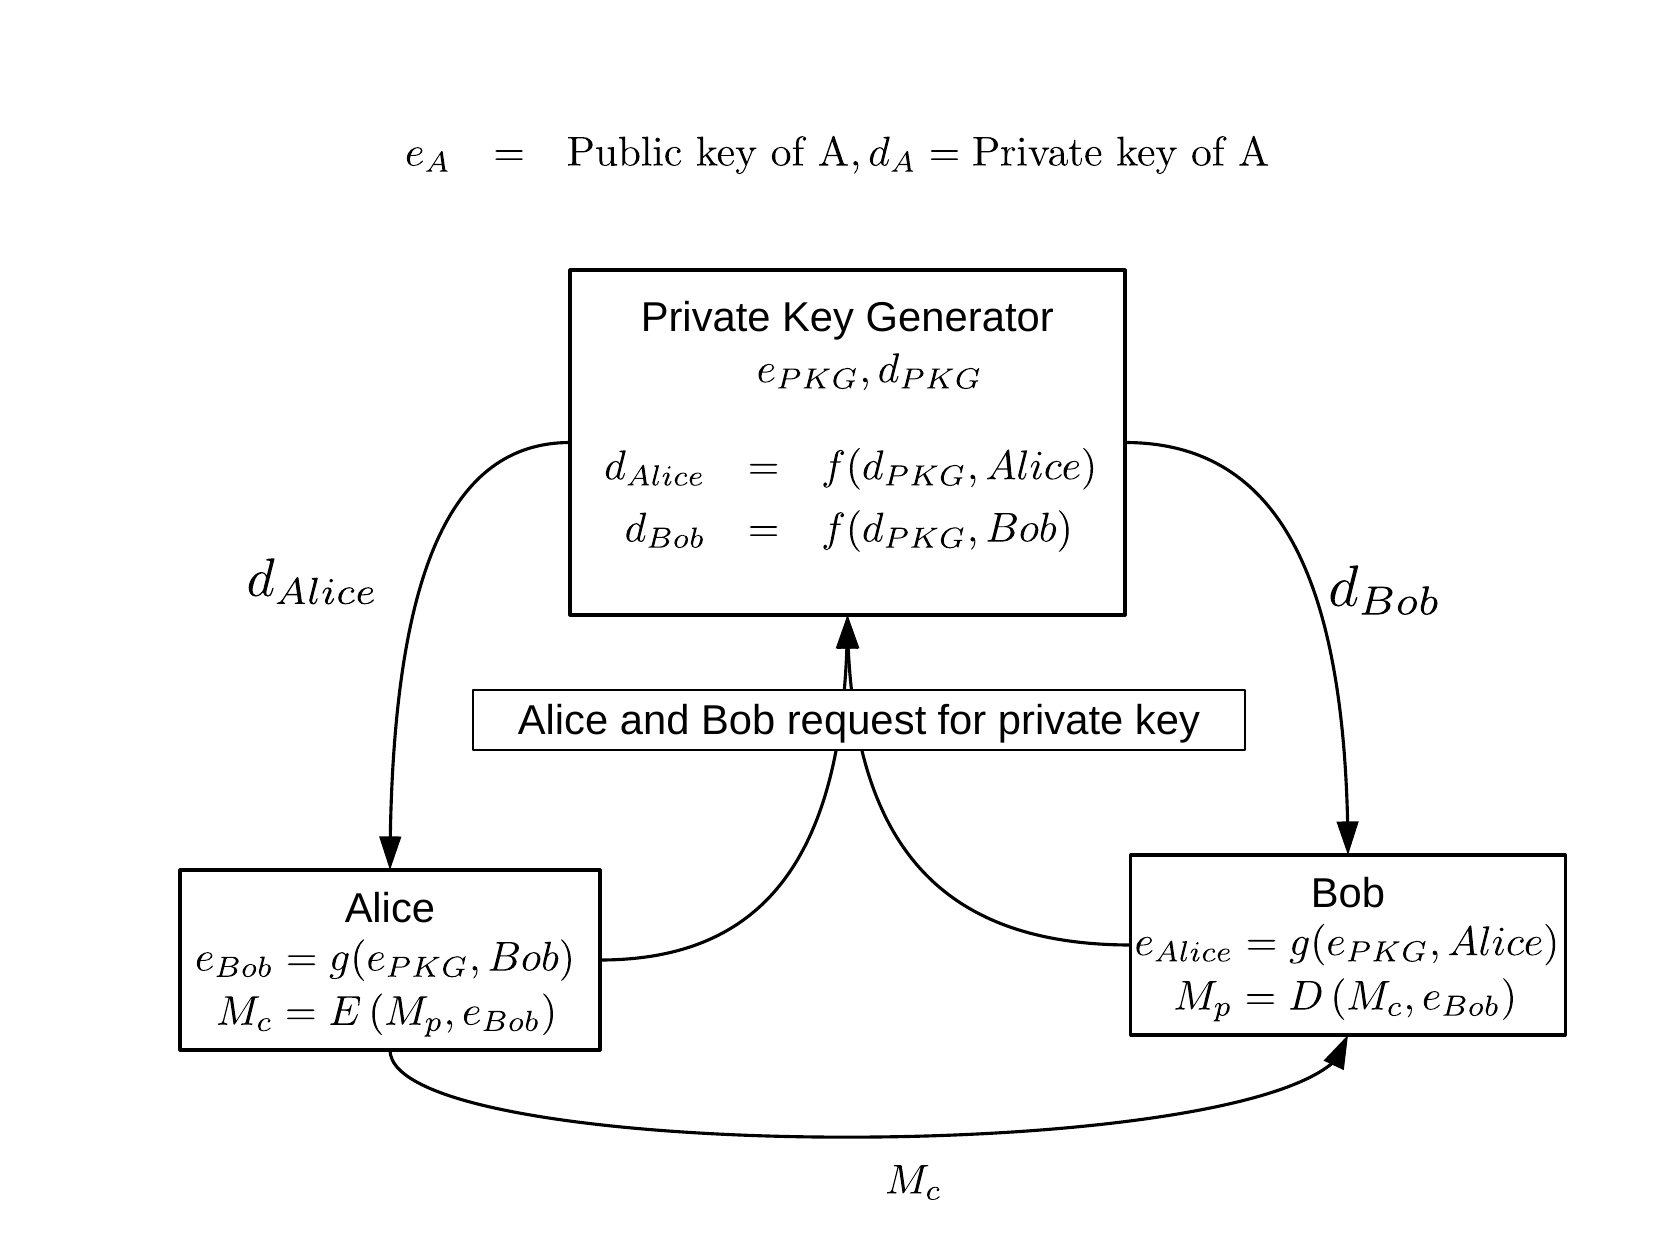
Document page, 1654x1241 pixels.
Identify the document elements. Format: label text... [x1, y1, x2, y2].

text_box [195, 939, 575, 981]
text_box [1328, 565, 1439, 616]
text_box [1134, 923, 1560, 966]
text_box Private Key Generator [570, 270, 1126, 616]
text_box [756, 353, 981, 391]
text_box Alice and Bob request for private key [473, 690, 1245, 751]
text_box [246, 558, 376, 605]
text_box [216, 993, 558, 1037]
text_box Bob [1130, 855, 1566, 1036]
text_box Alice [180, 870, 601, 1051]
text_box [604, 447, 1098, 552]
text_box [1173, 978, 1517, 1022]
text_box [885, 1165, 941, 1201]
text_box [405, 135, 1270, 175]
